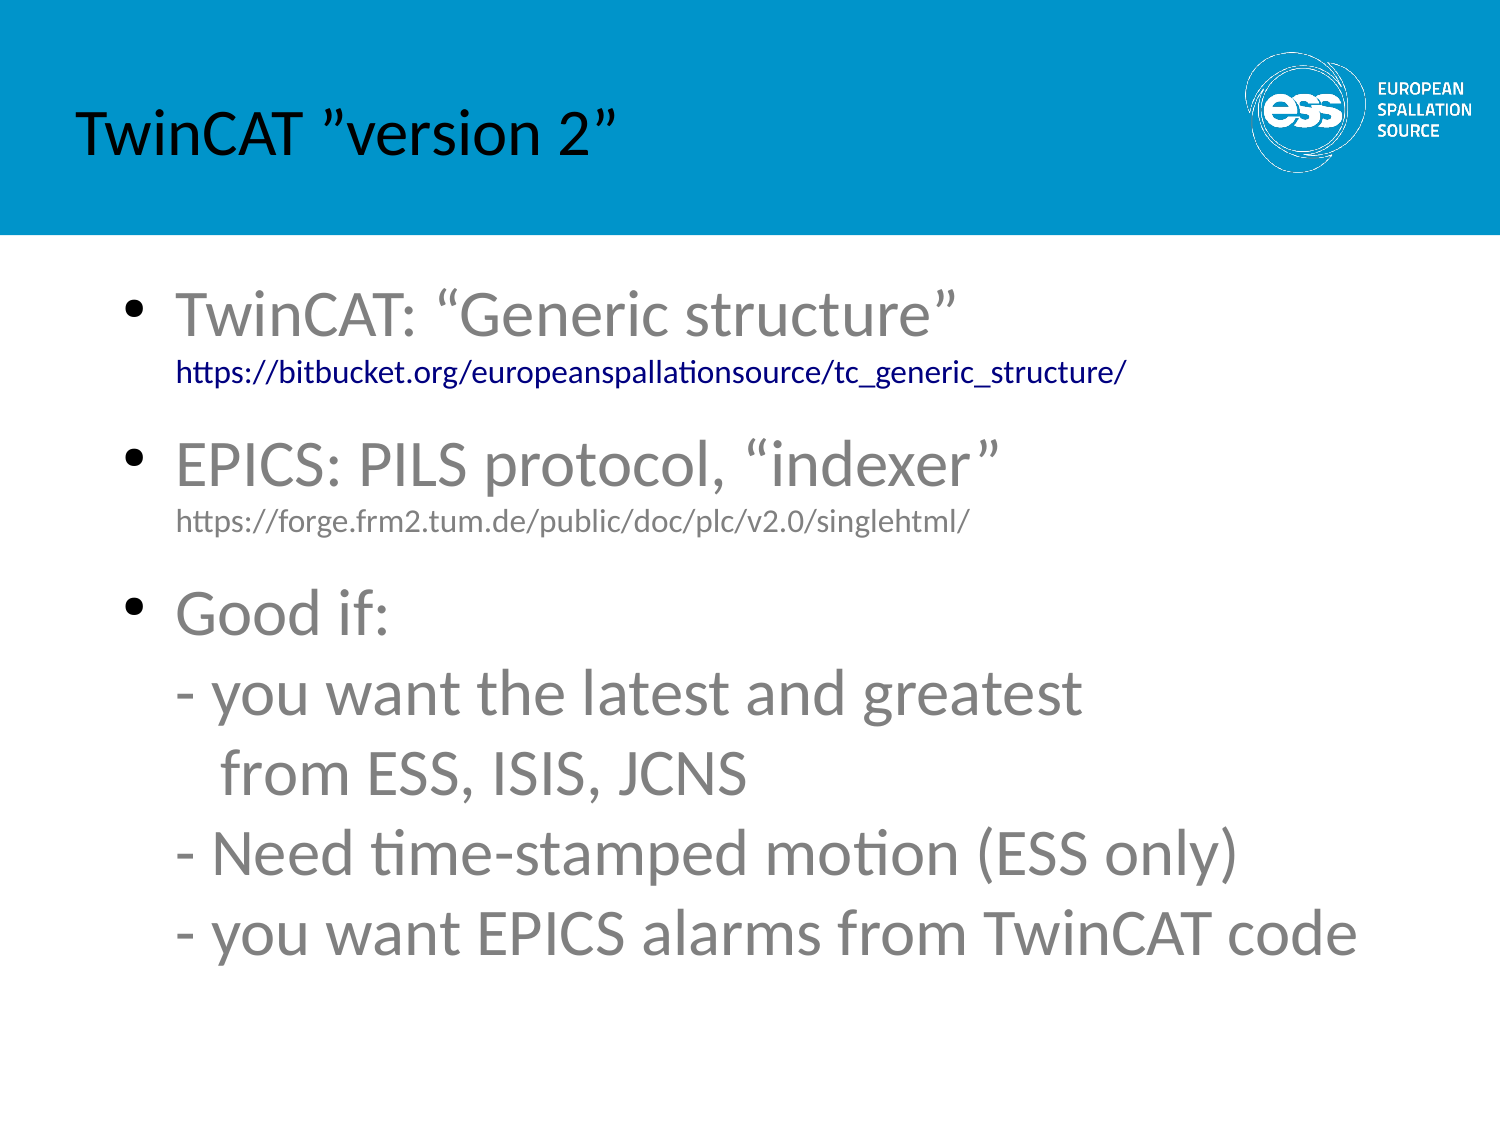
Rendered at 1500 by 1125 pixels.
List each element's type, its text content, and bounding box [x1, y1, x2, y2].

picture [1264, 94, 1342, 127]
picture [1409, 104, 1415, 115]
list TwinCAT: “Generic structure” https://bitbucket.org/europeanspallationsource/tc_generic_structure/ EPICS: PILS protocol, “indexer” https://forge.frm2.tum.de/public/doc/plc/v2.0/singlehtml/ Good if: - you want the latest and greatest from ESS, ISIS, JCNS - Need time-stamped motion (ESS only) - you want EPICS alarms from TwinCAT code [90, 262, 1441, 1005]
picture [1379, 83, 1385, 94]
picture [1422, 125, 1428, 134]
picture [1398, 109, 1406, 115]
picture [1443, 86, 1450, 93]
picture [1436, 104, 1444, 115]
picture [1432, 125, 1438, 136]
picture [1423, 83, 1430, 94]
title TwinCAT ”version 2” [75, 45, 1247, 233]
picture [1400, 83, 1407, 94]
picture [1454, 83, 1458, 94]
picture [1418, 104, 1423, 115]
picture [1389, 104, 1393, 115]
